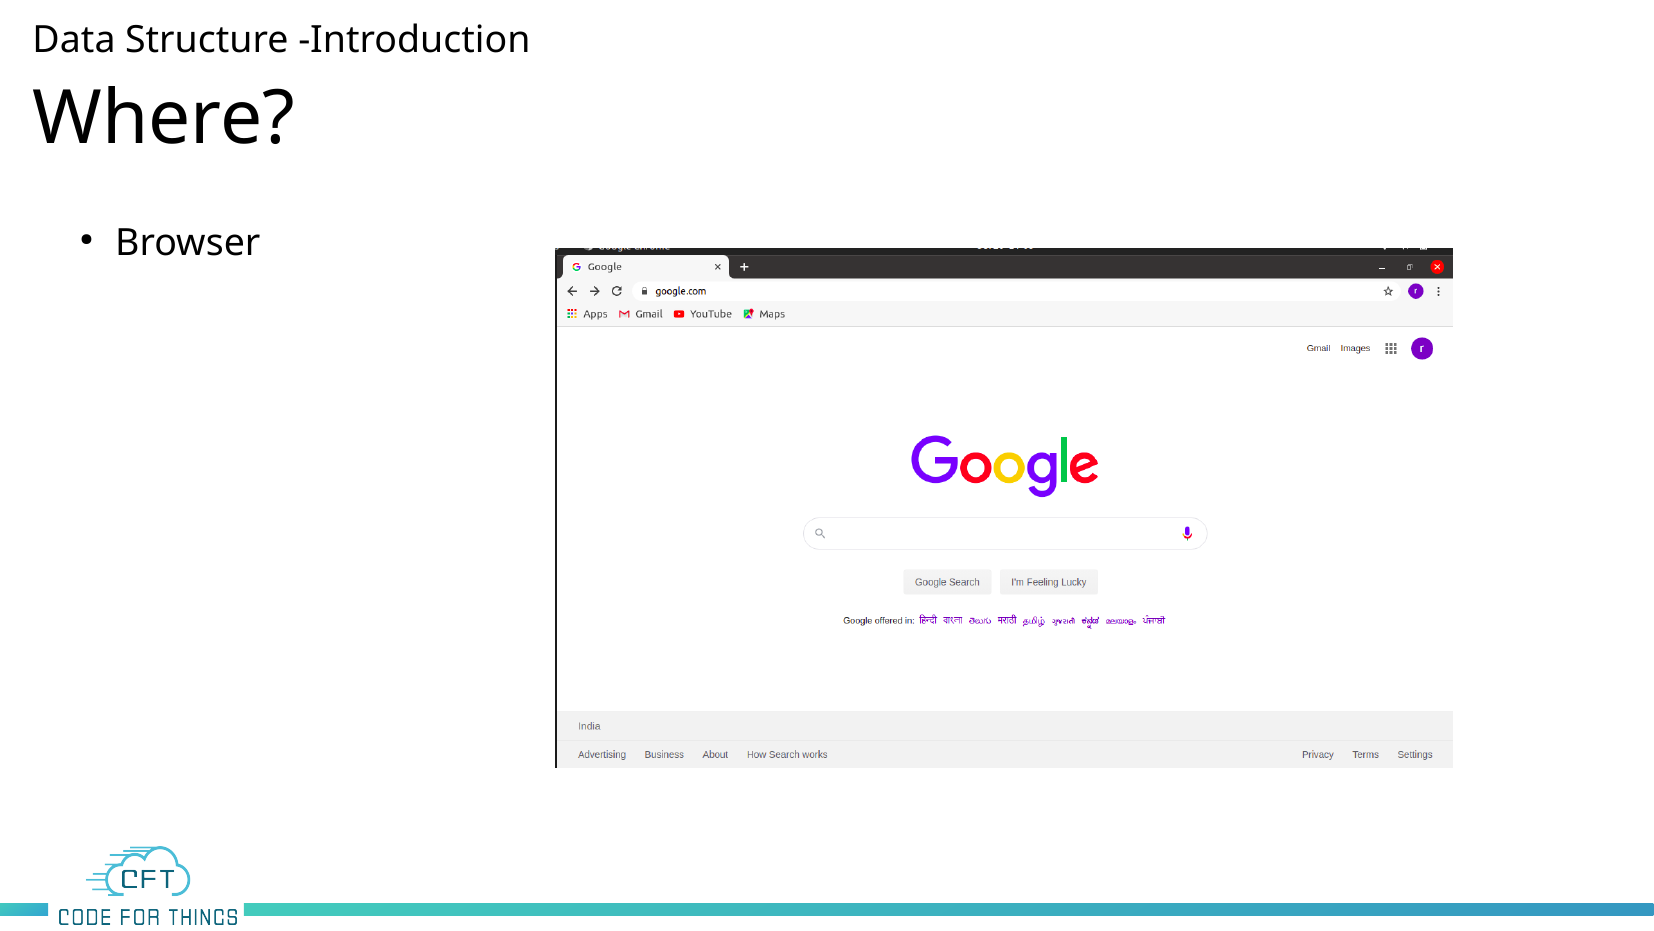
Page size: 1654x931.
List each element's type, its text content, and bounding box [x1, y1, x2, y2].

picture [555, 248, 1453, 768]
title Data Structure -Introduction Where? [32, 12, 1184, 166]
picture [59, 846, 237, 925]
text_box Browser [64, 207, 449, 267]
